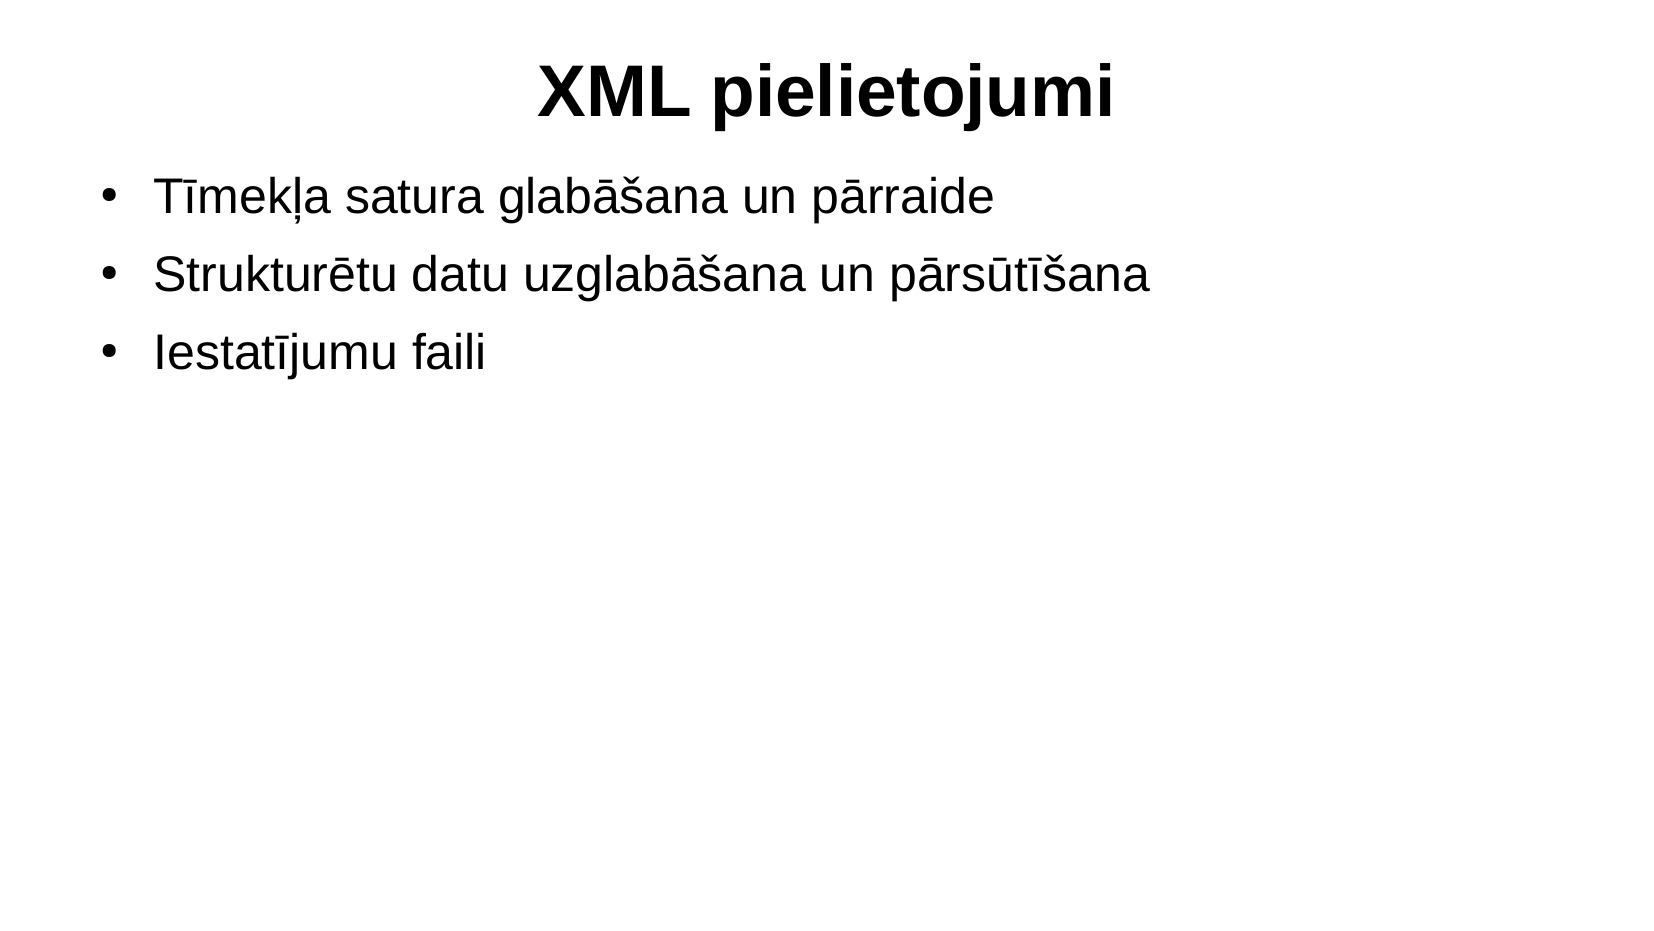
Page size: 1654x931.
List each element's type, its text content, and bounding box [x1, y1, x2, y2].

list Tīmekļa satura glabāšana un pārraide Strukturētu datu uzglabāšana un pārsūtīšana Iestatījumu faili [82, 168, 1538, 889]
title XML pielietojumi [82, 37, 1571, 147]
